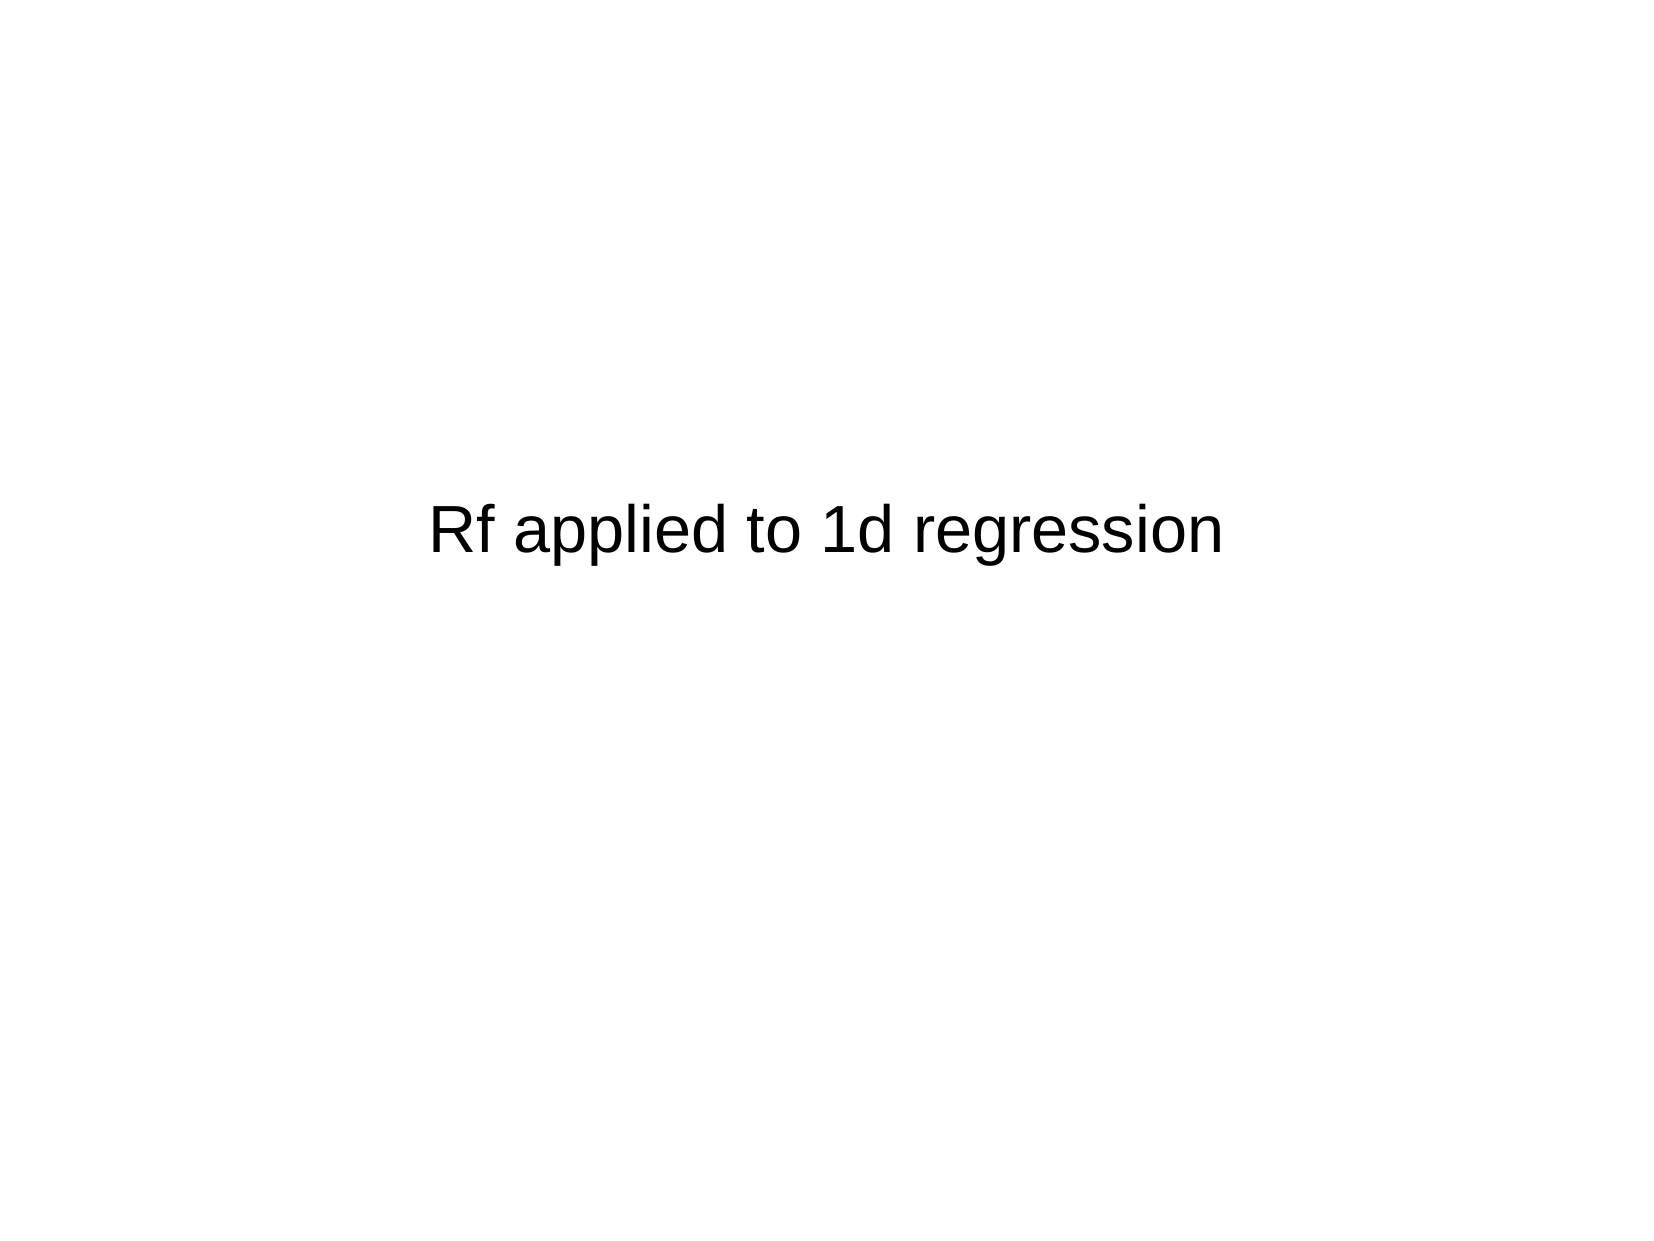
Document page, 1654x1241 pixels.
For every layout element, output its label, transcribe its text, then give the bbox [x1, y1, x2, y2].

subtitle Rf applied to 1d regression [82, 49, 1571, 1010]
